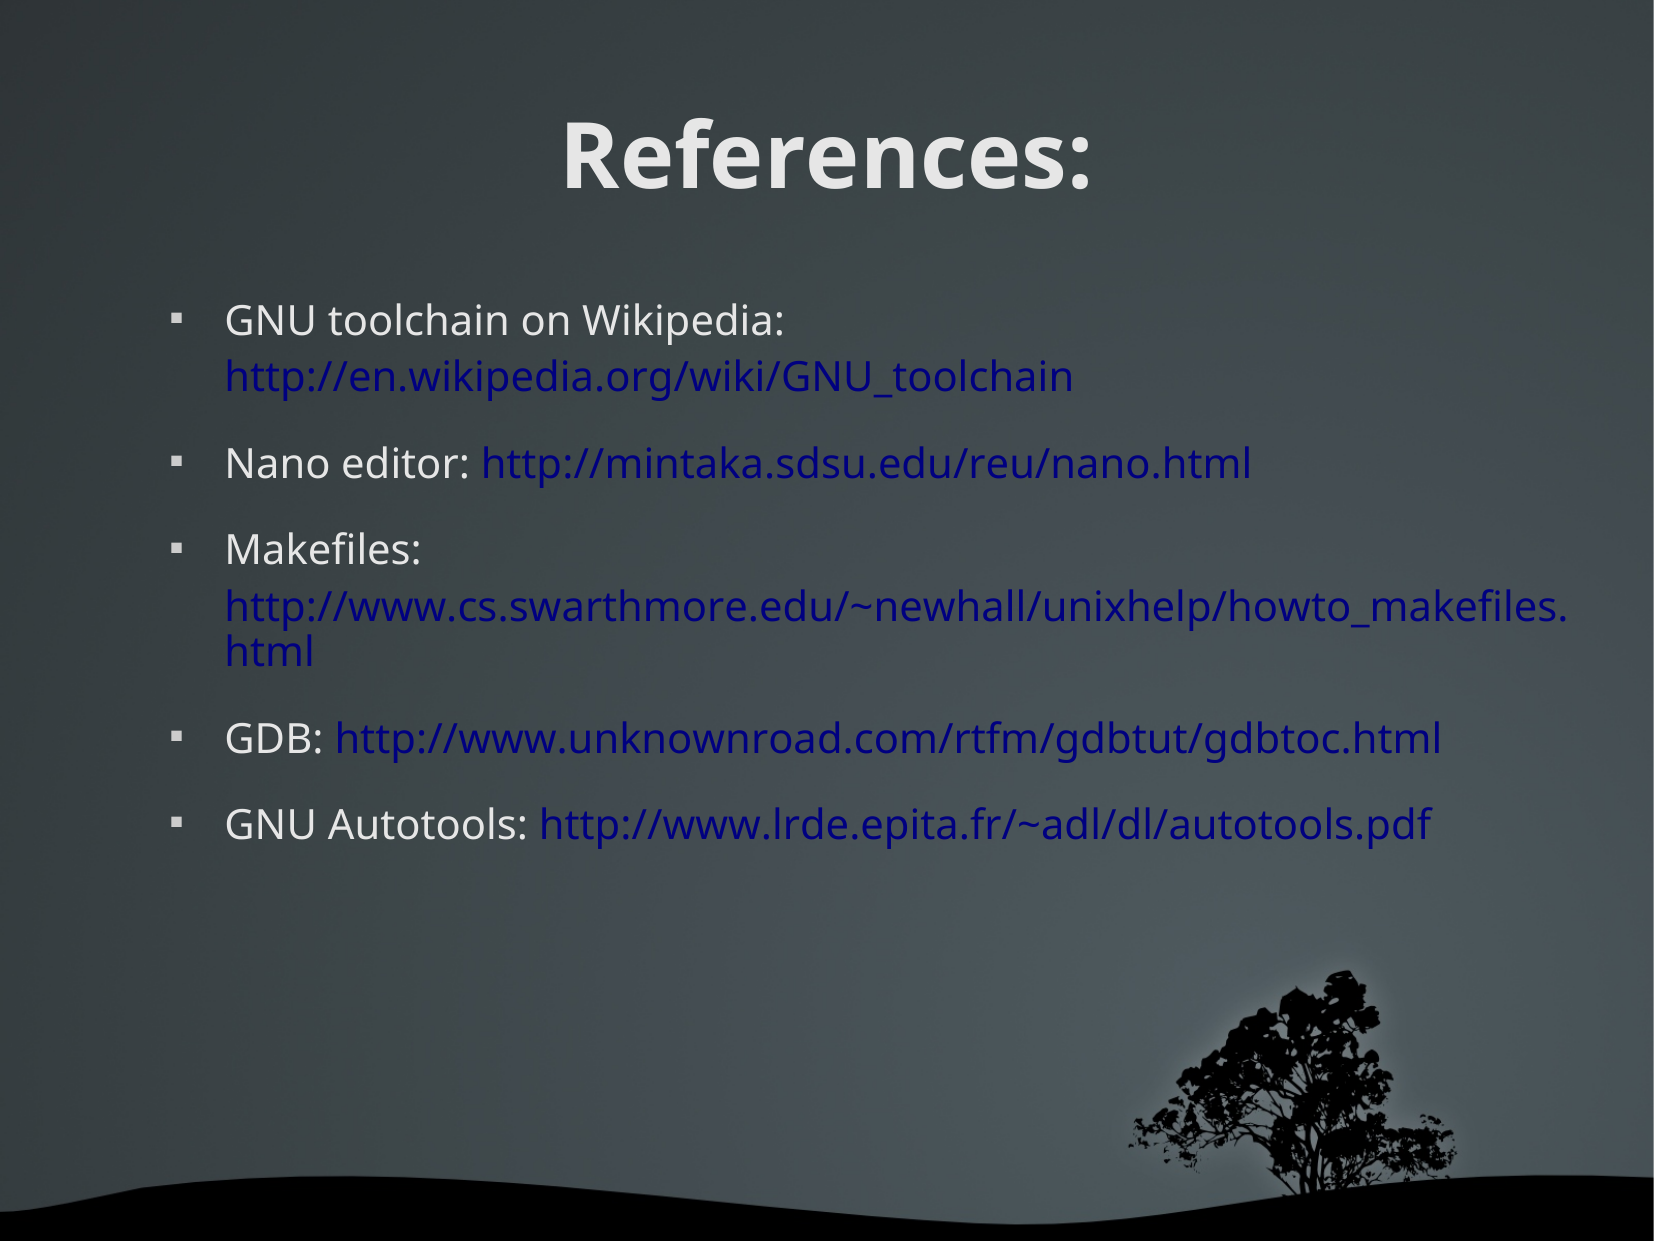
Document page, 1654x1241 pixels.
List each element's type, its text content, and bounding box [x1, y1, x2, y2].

picture [0, 0, 1654, 1241]
title References: [82, 49, 1571, 257]
list GNU toolchain on Wikipedia: http://en.wikipedia.org/wiki/GNU_toolchain Nano editor: http://mintaka.sdsu.edu/reu/nano.html Makefiles: http://www.cs.swarthmore.edu/~newhall/unixhelp/howto_makefiles.html GDB: http://www.unknownroad.com/rtfm/gdbtut/gdbtoc.html GNU Autotools: http://www.lrde.epita.fr/~adl/dl/autotools.pdf [82, 290, 1571, 1109]
